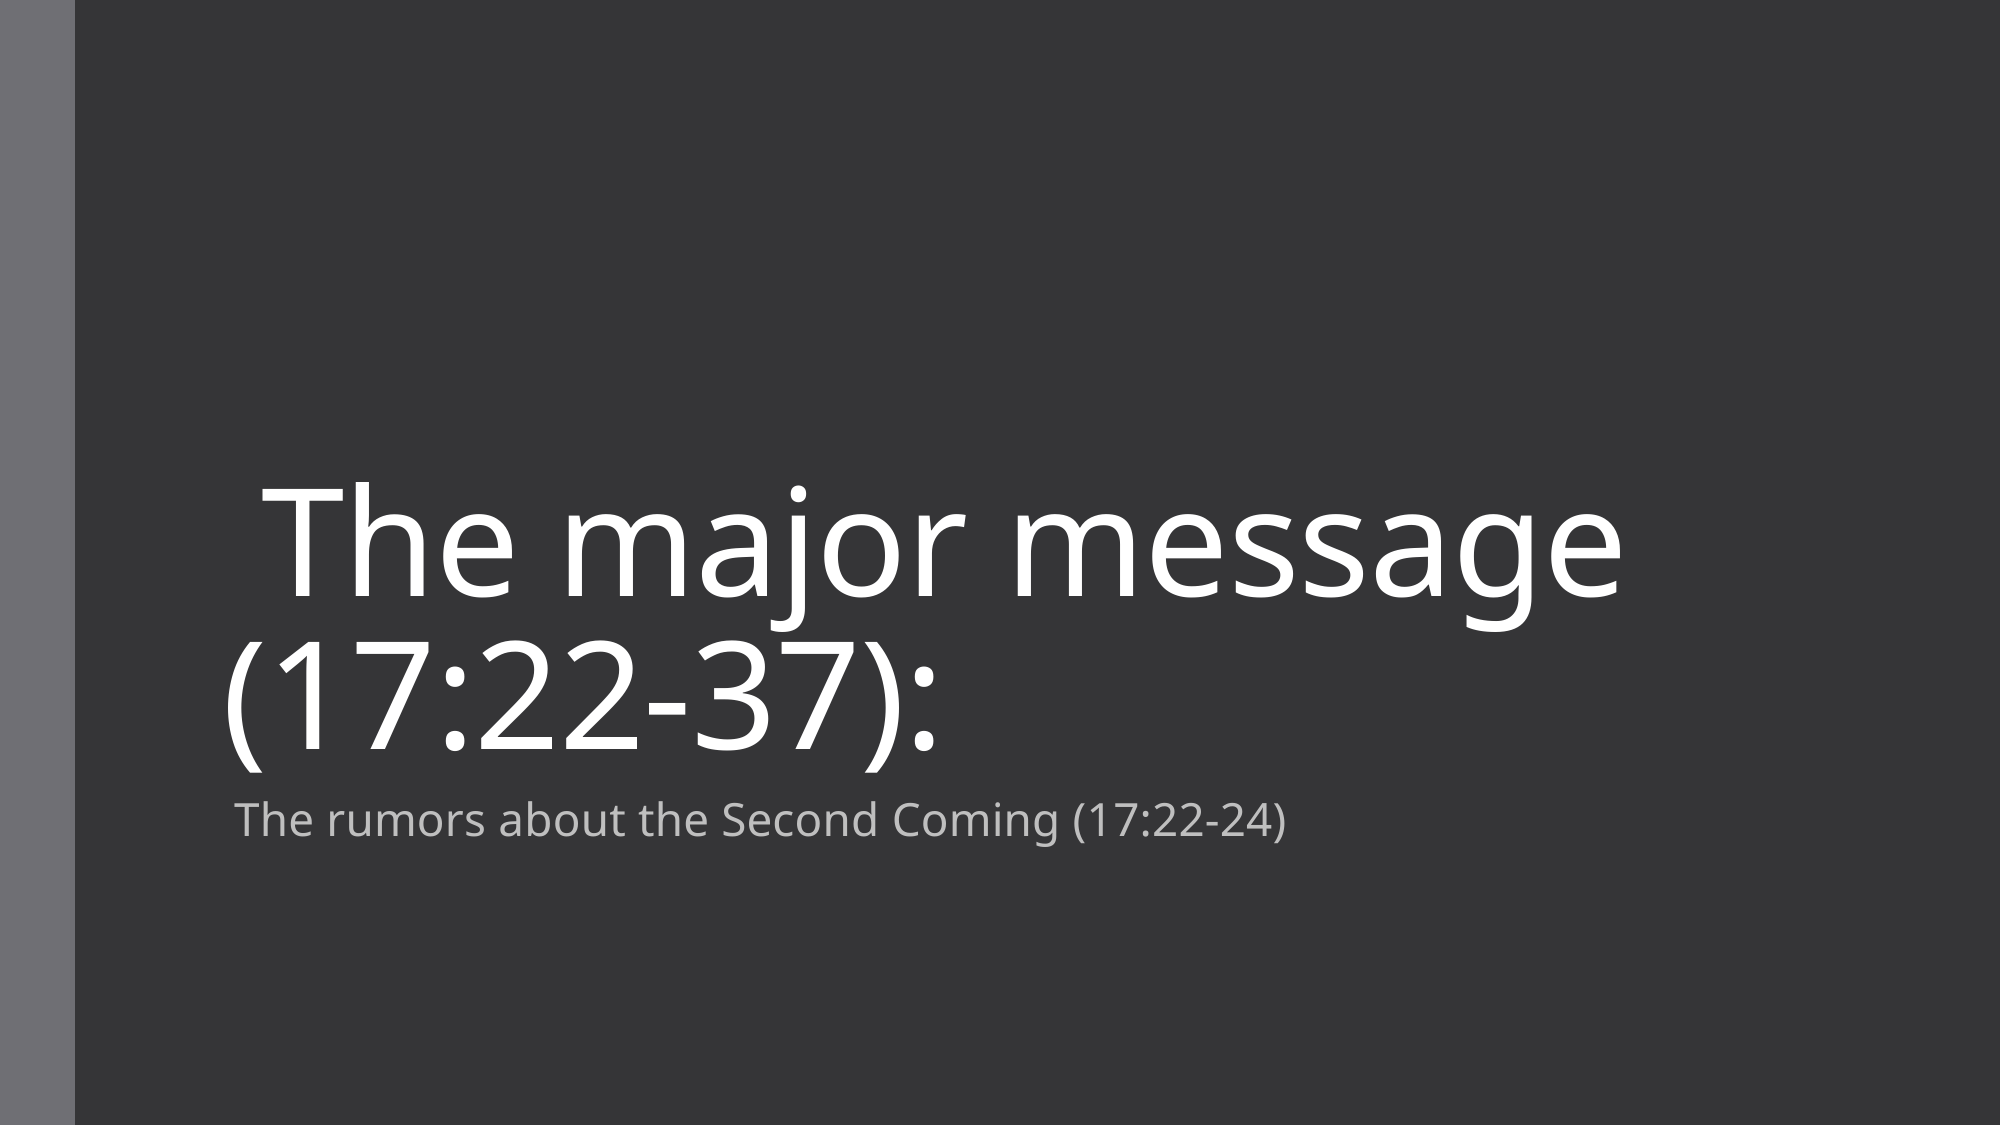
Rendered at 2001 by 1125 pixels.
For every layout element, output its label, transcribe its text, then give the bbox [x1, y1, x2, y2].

subtitle The rumors about the Second Coming (17:22-24) [206, 787, 1752, 1066]
title The major message (17:22-37): [206, 124, 1752, 787]
